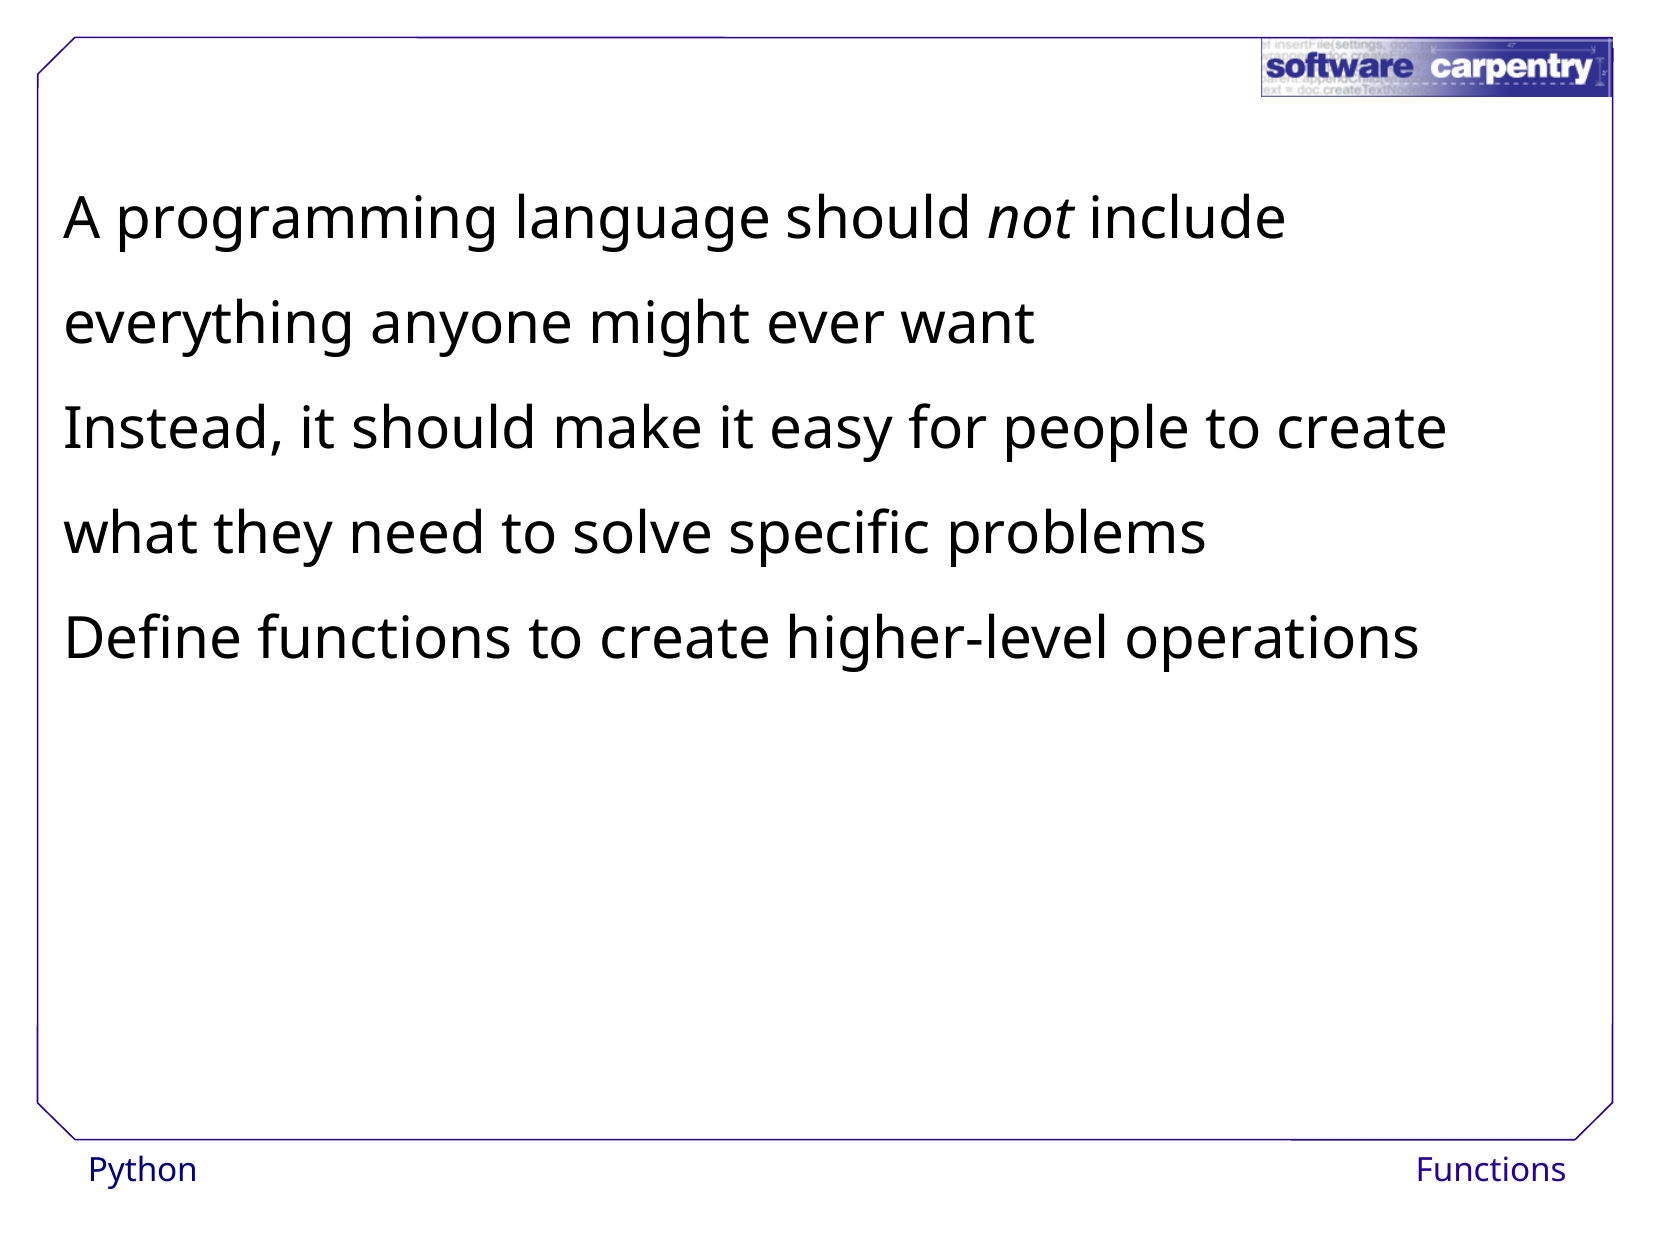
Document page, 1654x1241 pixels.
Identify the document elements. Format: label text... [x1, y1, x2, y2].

picture [1261, 39, 1613, 97]
text_box A programming language should not include everything anyone might ever want Instead, it should make it easy for people to create what they need to solve specific problems Define functions to create higher-level operations [48, 138, 1614, 679]
